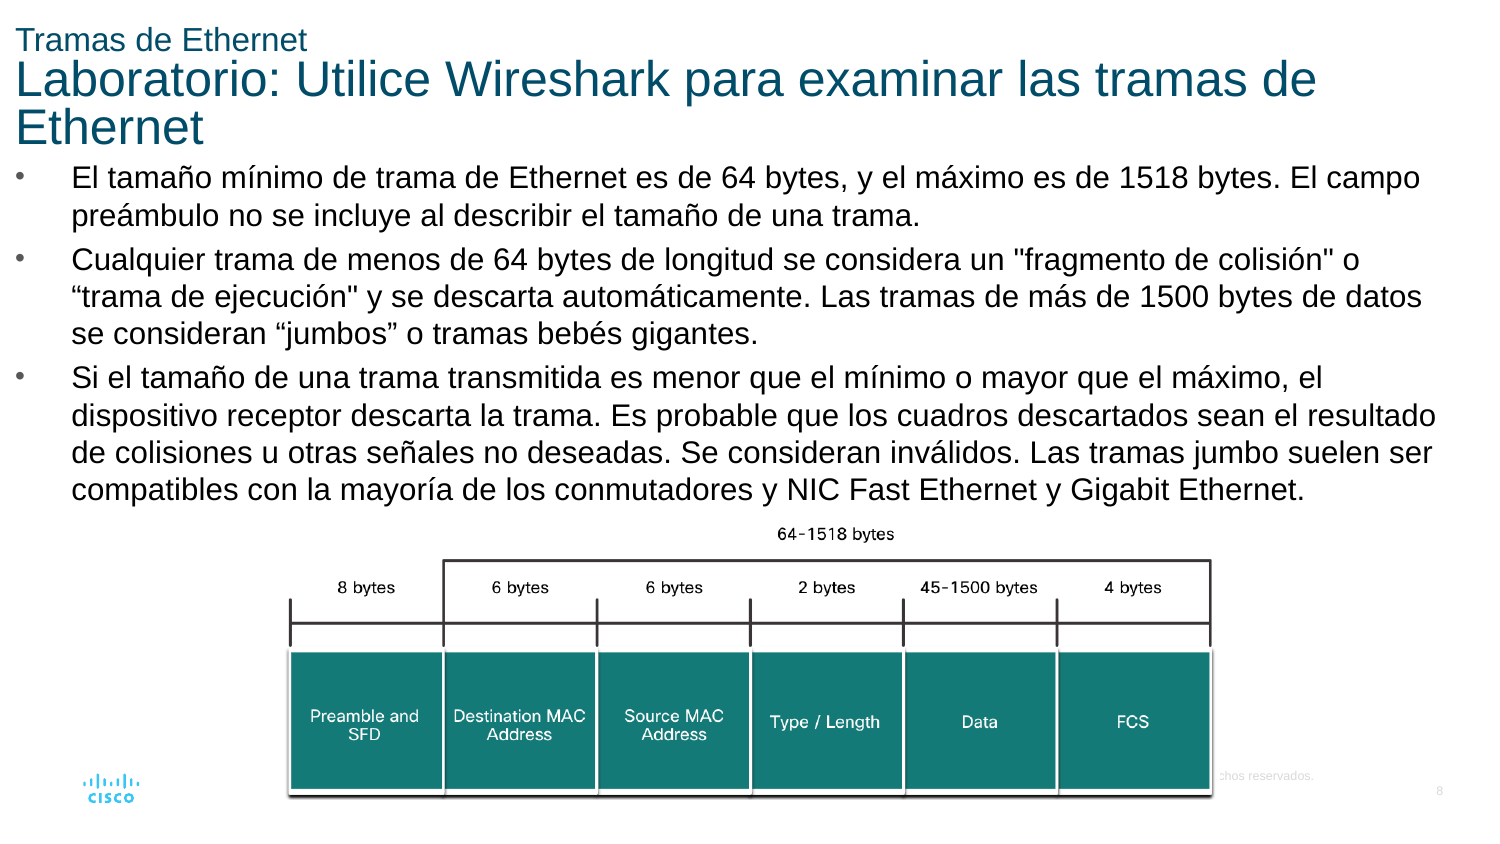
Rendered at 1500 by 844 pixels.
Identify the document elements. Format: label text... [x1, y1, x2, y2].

list El tamaño mínimo de trama de Ethernet es de 64 bytes, y el máximo es de 1518 bytes. El campo preámbulo no se incluye al describir el tamaño de una trama. Cualquier trama de menos de 64 bytes de longitud se considera un "fragmento de colisión" o “trama de ejecución" y se descarta automáticamente. Las tramas de más de 1500 bytes de datos se consideran “jumbos” o tramas bebés gigantes. Si el tamaño de una trama transmitida es menor que el mínimo o mayor que el máximo, el dispositivo receptor descarta la trama. Es probable que los cuadros descartados sean el resultado de colisiones u otras señales no deseadas. Se consideran inválidos. Las tramas jumbo suelen ser compatibles con la mayoría de los conmutadores y NIC Fast Ethernet y Gigabit Ethernet. [0, 150, 1457, 546]
title Tramas de Ethernet Laboratorio: Utilice Wireshark para examinar las tramas de Ethernet [0, 30, 1500, 151]
picture [280, 518, 1220, 800]
